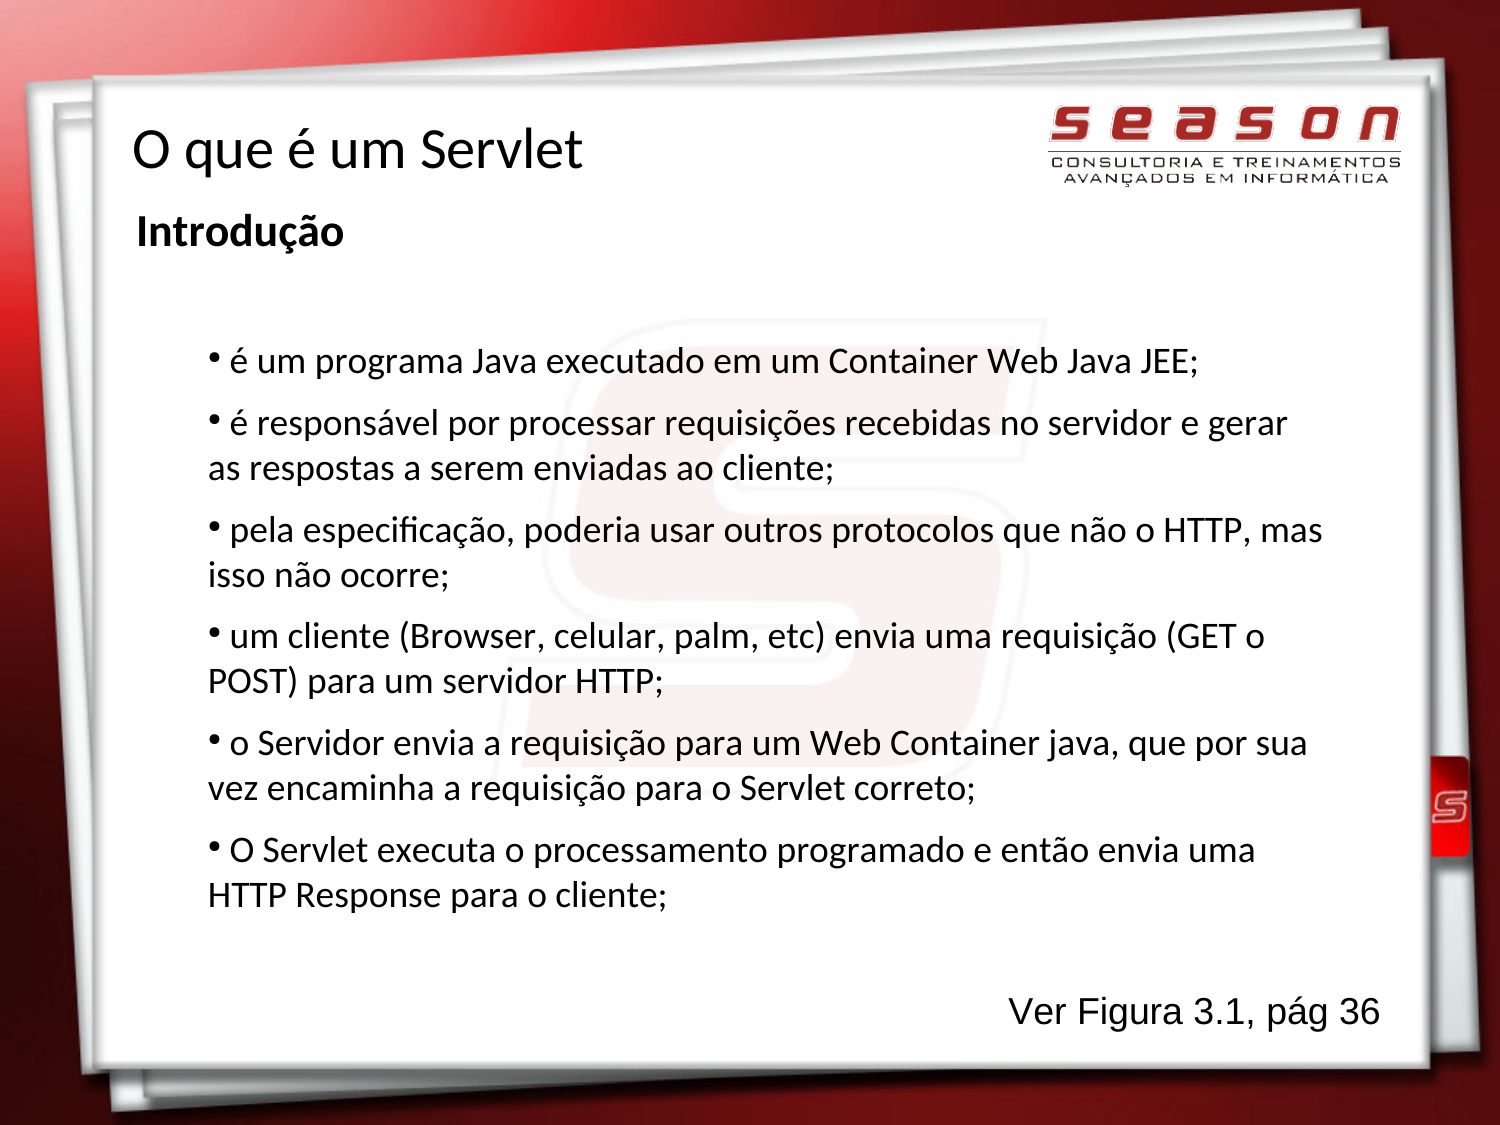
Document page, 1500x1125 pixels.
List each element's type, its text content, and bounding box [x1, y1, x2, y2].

picture [0, 0, 1500, 1125]
text_box Introdução [119, 200, 1240, 256]
text_box é um programa Java executado em um Container Web Java JEE; é responsável por processar requisições recebidas no servidor e gerar as respostas a serem enviadas ao cliente; pela especificação, poderia usar outros protocolos que não o HTTP, mas isso não ocorre; um cliente (Browser, celular, palm, etc) envia uma requisição (GET o POST) para um servidor HTTP; o Servidor envia a requisição para um Web Container java, que por sua vez encaminha a requisição para o Servlet correto; O Servlet executa o processamento programado e então envia uma HTTP Response para o cliente; [207, 291, 1328, 960]
text_box Ver Figura 3.1, pág 36 [708, 979, 1396, 1040]
title O que é um Servlet [118, 33, 1394, 257]
